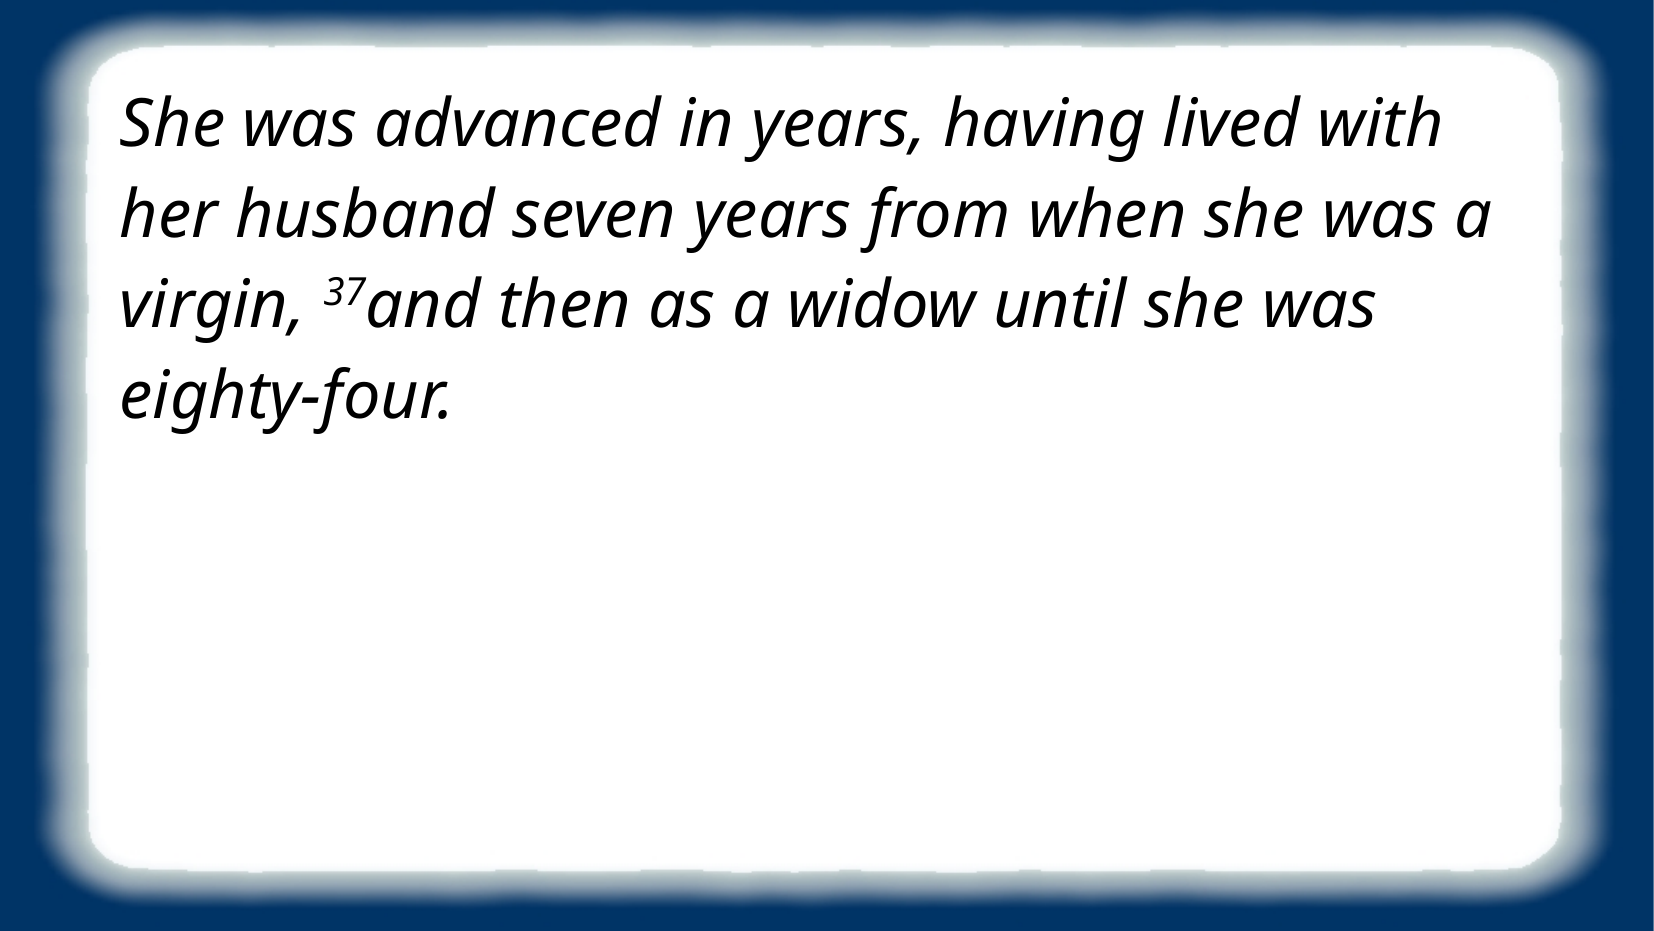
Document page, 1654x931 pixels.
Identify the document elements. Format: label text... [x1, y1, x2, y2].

picture [0, 0, 1654, 931]
text_box She was advanced in years, having lived with her husband seven years from when she was a virgin, 37and then as a widow until she was eighty-four. [105, 67, 1531, 451]
